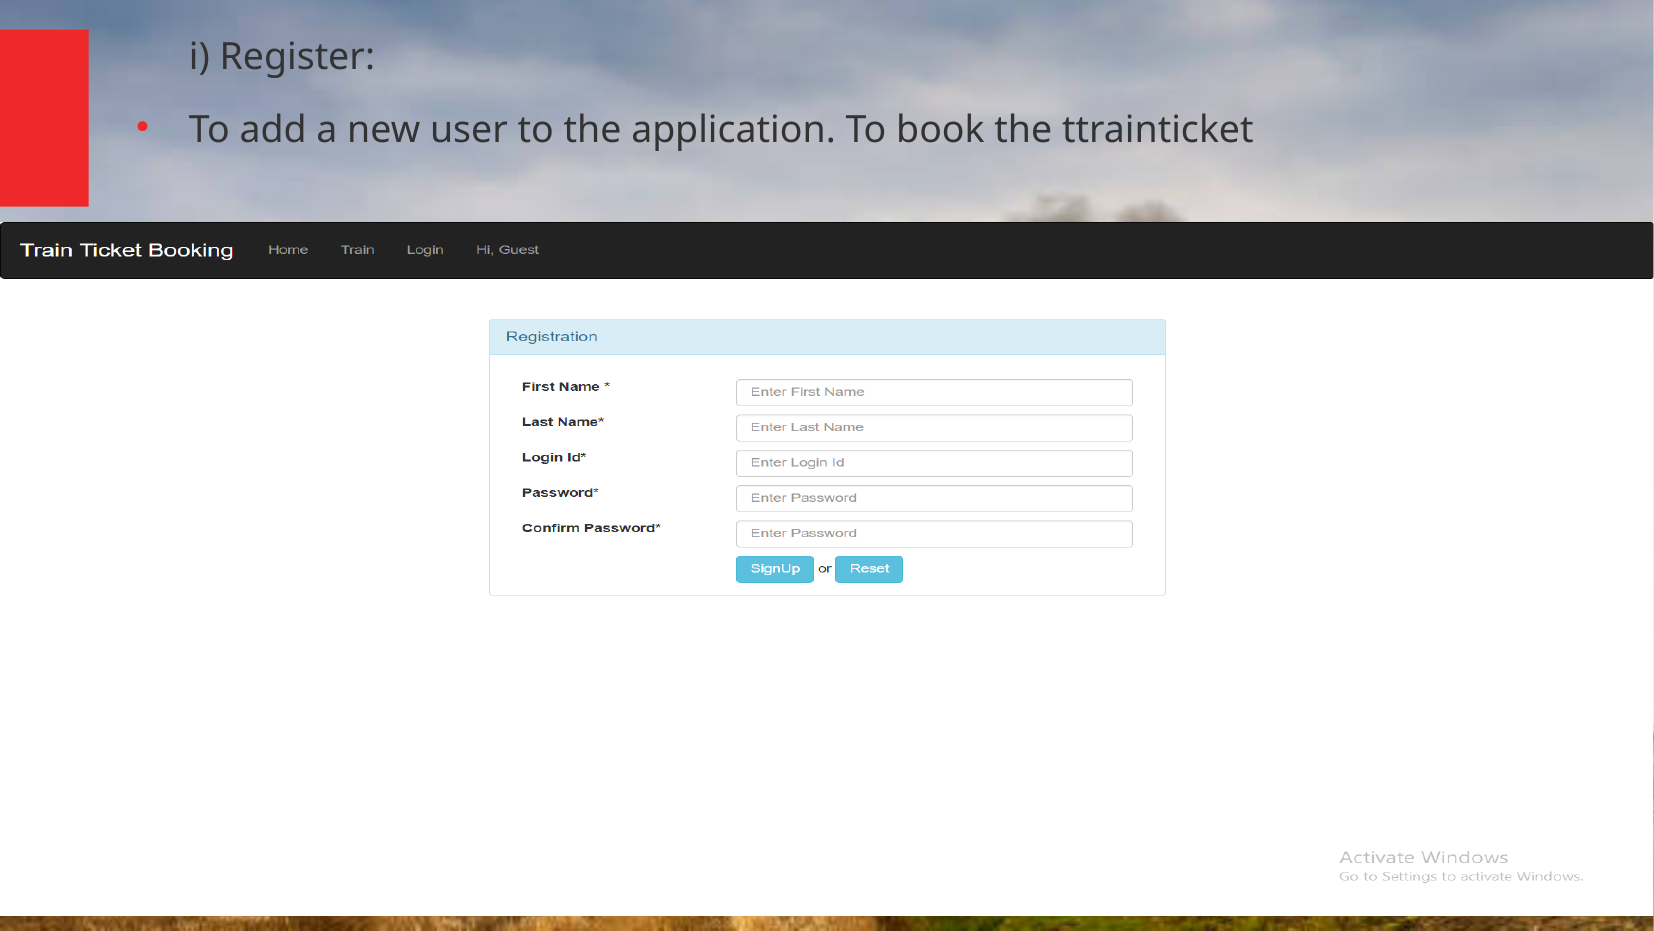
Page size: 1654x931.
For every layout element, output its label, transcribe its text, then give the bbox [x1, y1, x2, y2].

picture [0, 0, 1654, 931]
list i) Register: To add a new user to the application. To book the ttrainticket [118, 29, 1595, 222]
